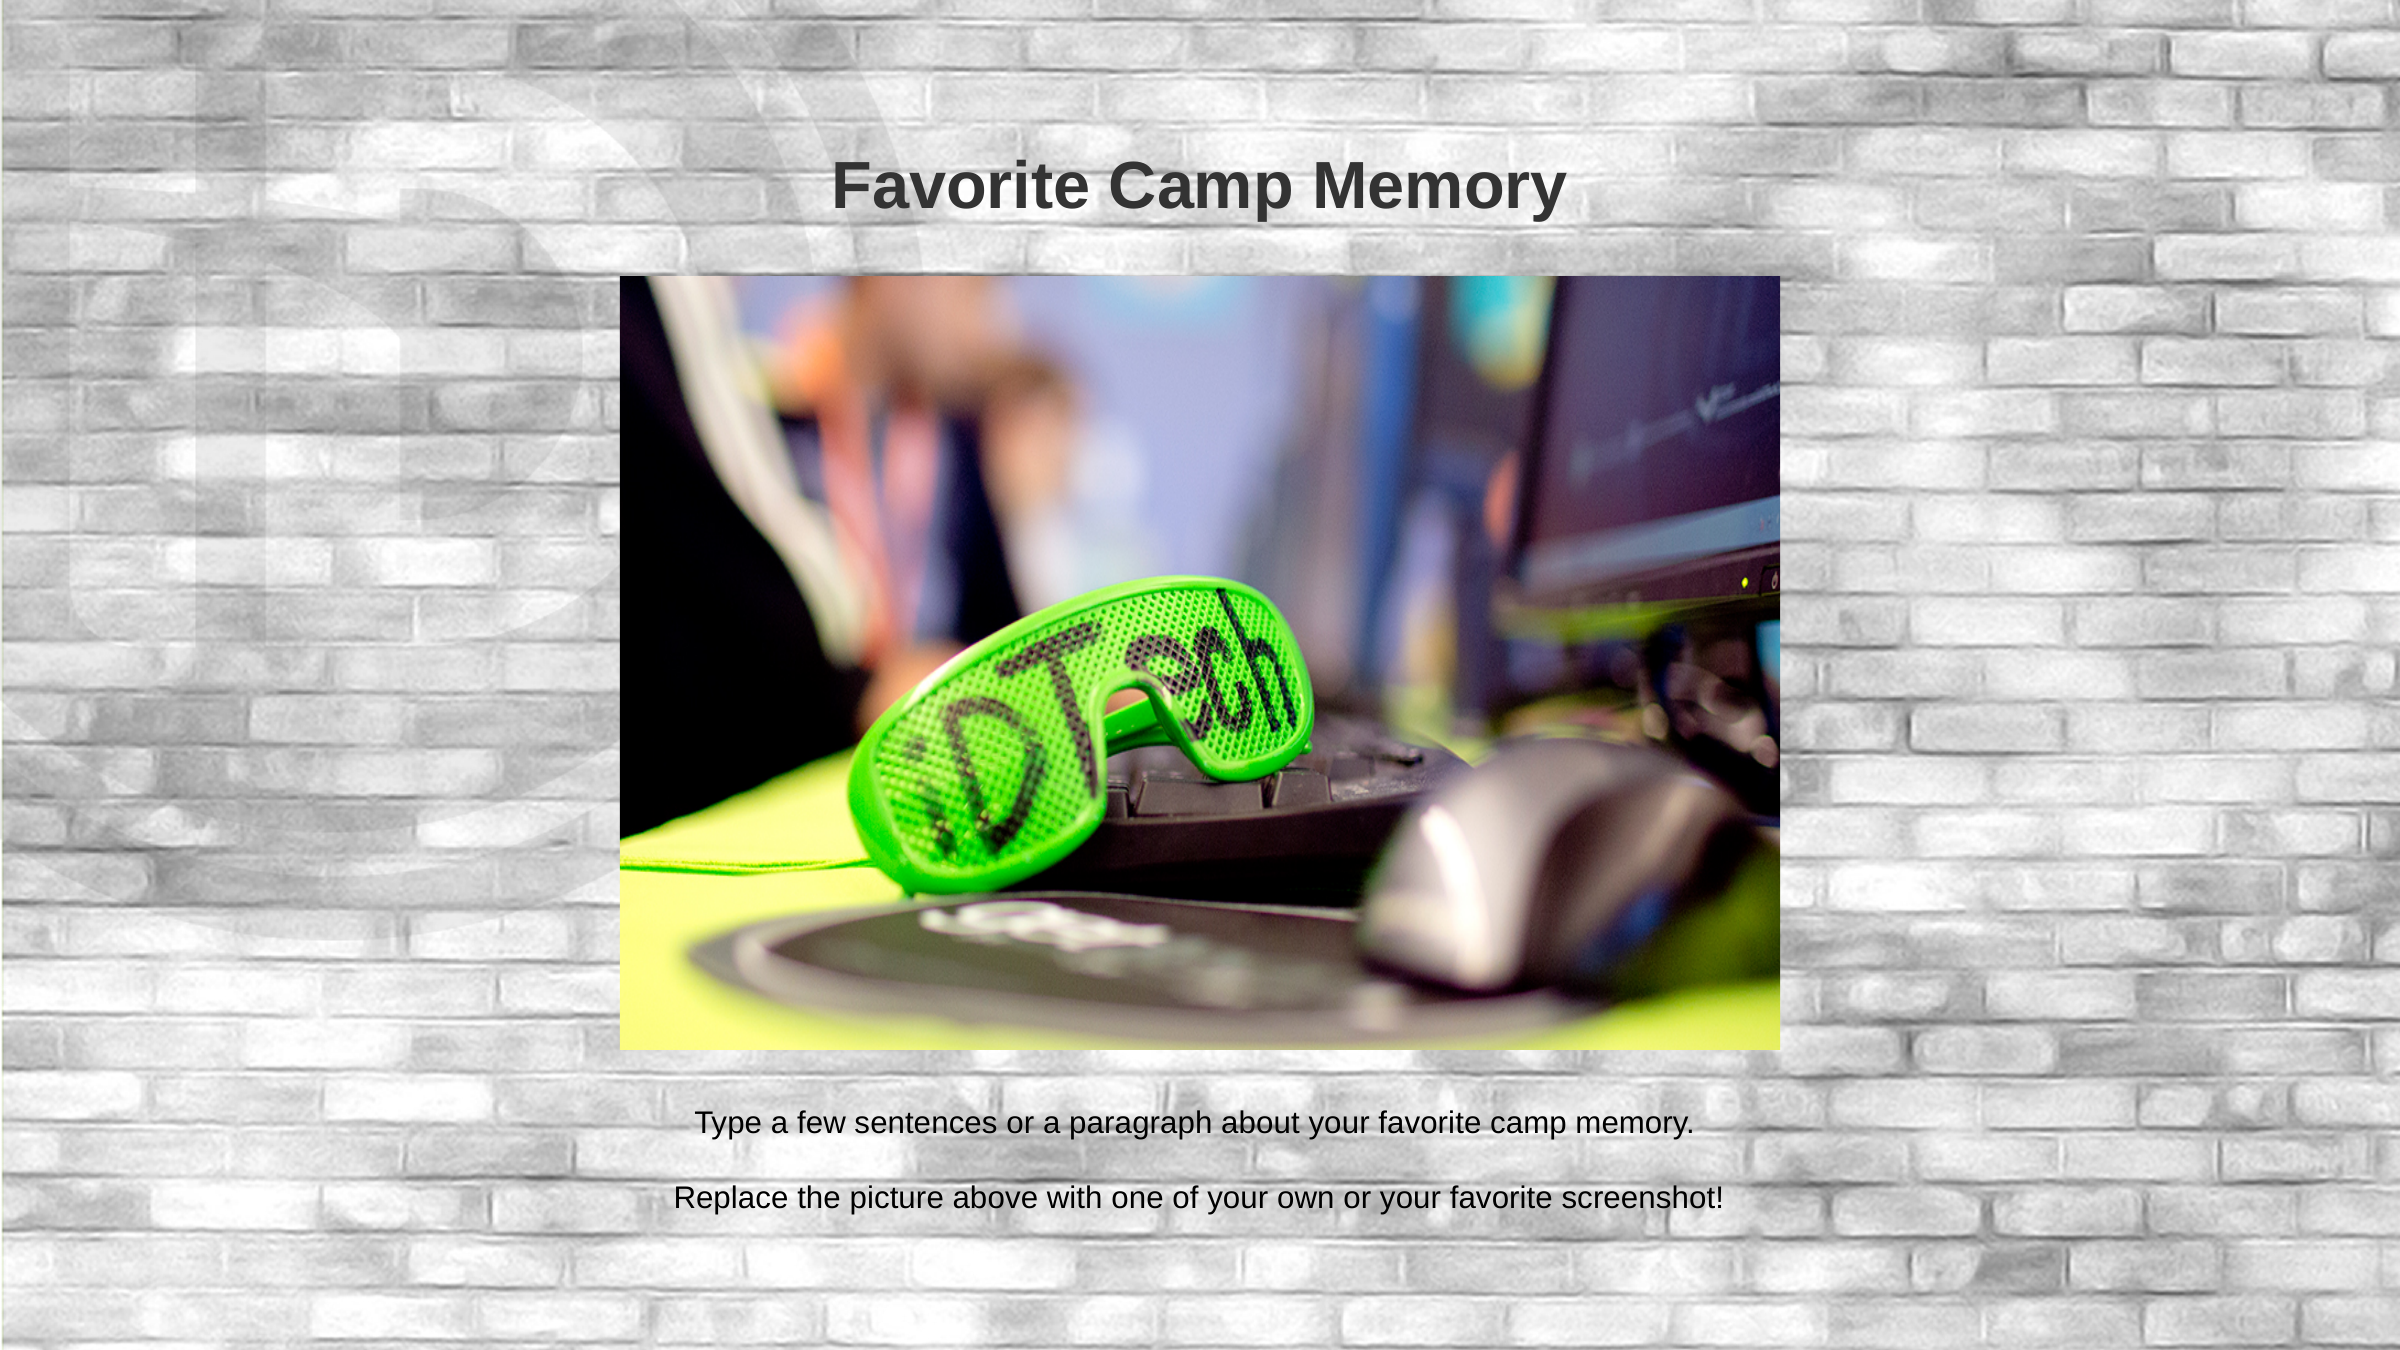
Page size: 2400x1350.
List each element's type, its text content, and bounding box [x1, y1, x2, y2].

title Favorite Camp Memory [170, 134, 2230, 247]
picture [0, 0, 2400, 1350]
list Type a few sentences or a paragraph about your favorite camp memory. Replace the picture above with one of your own or your favorite screenshot! [250, 1095, 2150, 1305]
